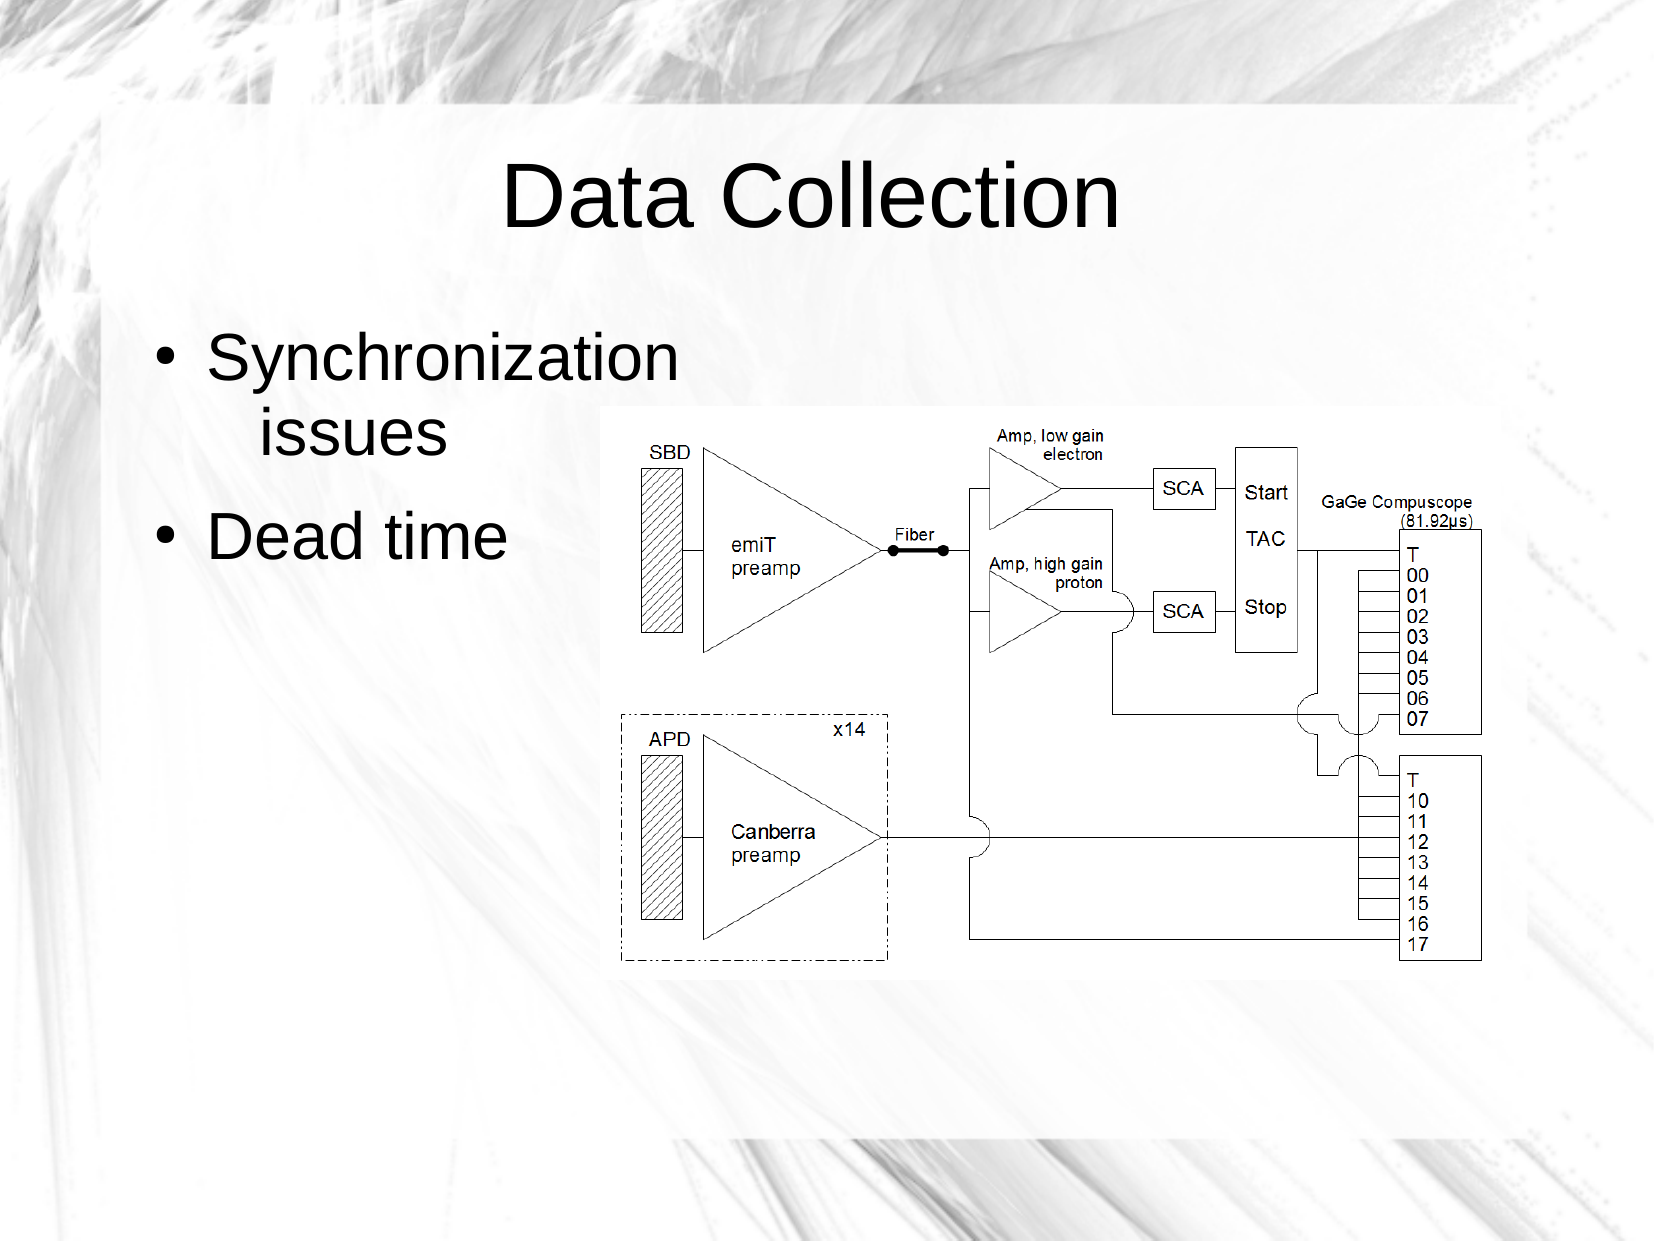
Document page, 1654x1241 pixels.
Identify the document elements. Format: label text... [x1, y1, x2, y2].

list Synchronization issues Dead time [118, 319, 827, 945]
title Data Collection [118, 112, 1506, 281]
picture [0, 0, 1654, 1241]
